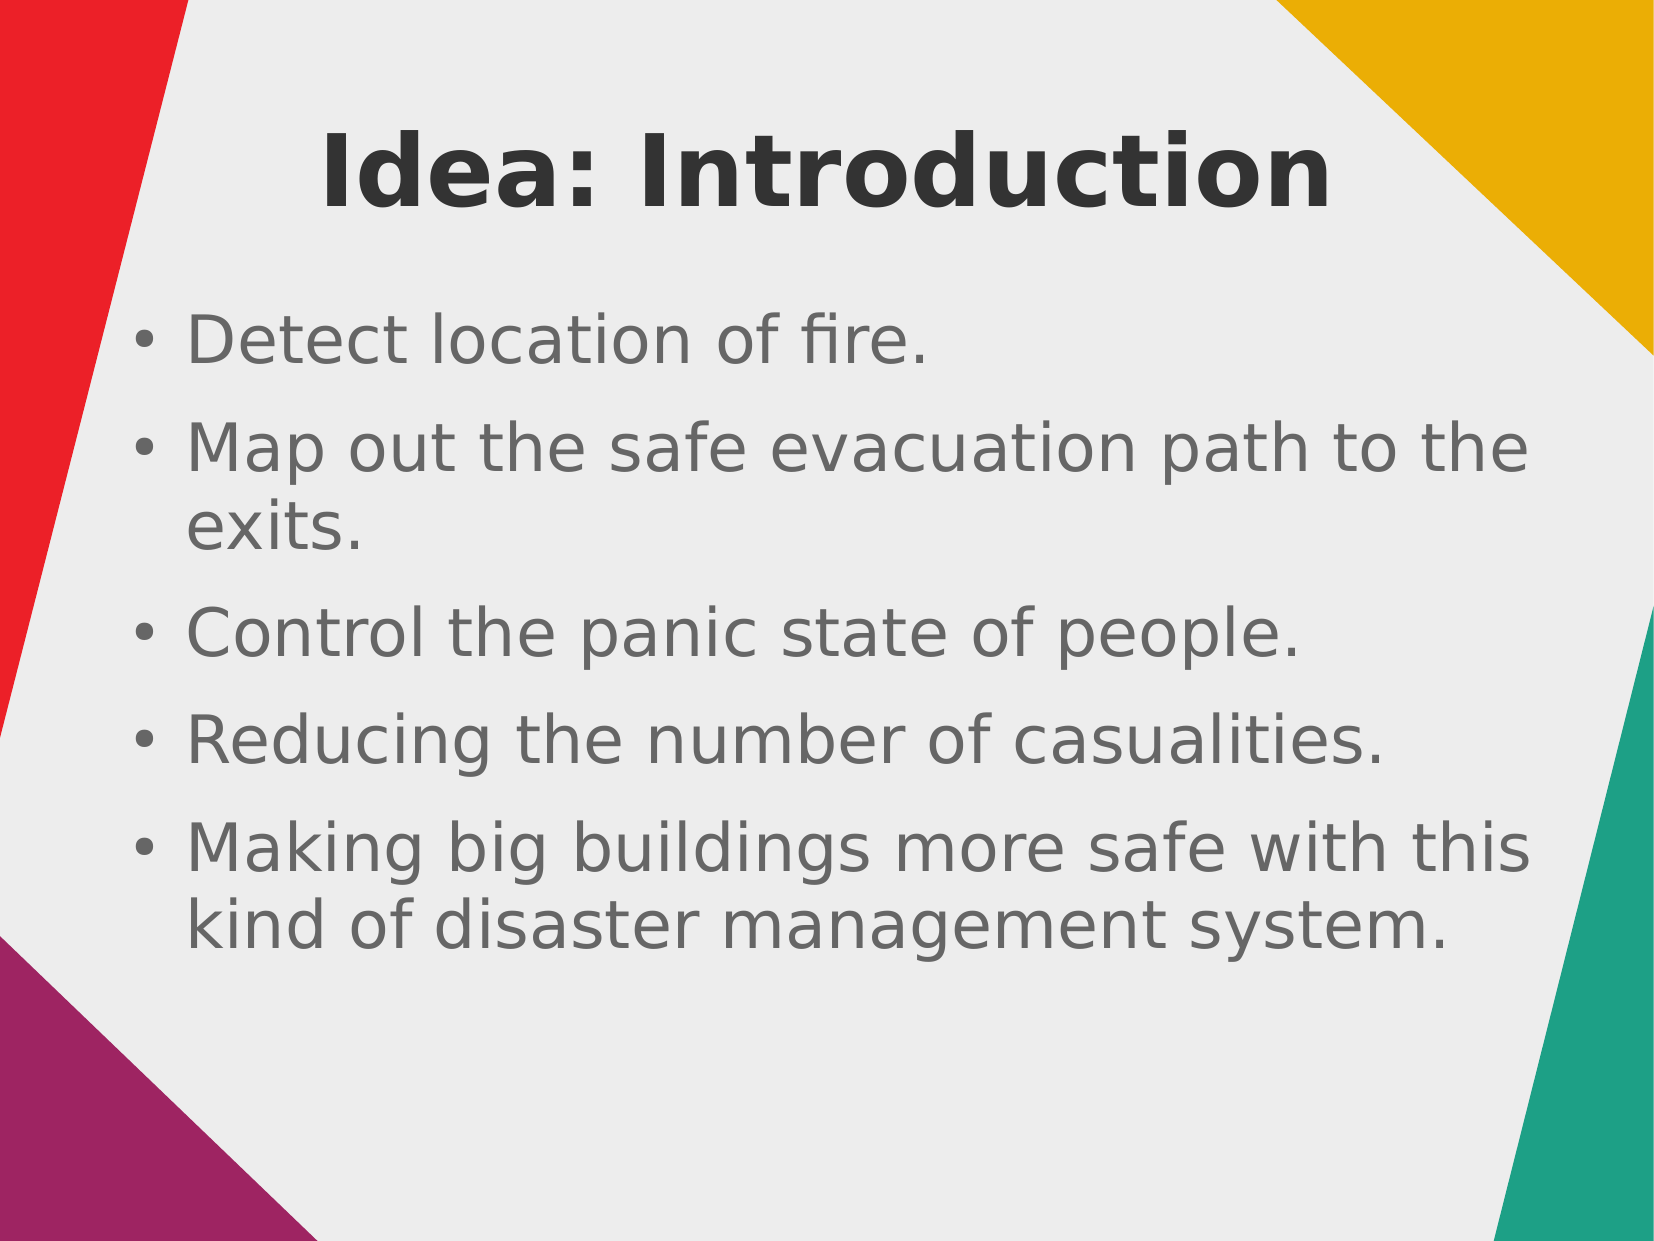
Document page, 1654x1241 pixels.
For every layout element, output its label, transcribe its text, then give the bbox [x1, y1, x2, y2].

list Detect location of fire. Map out the safe evacuation path to the exits. Control the panic state of people. Reducing the number of casualities. Making big buildings more safe with this kind of disaster management system. [114, 302, 1539, 1033]
title Idea: Introduction [114, 73, 1539, 271]
